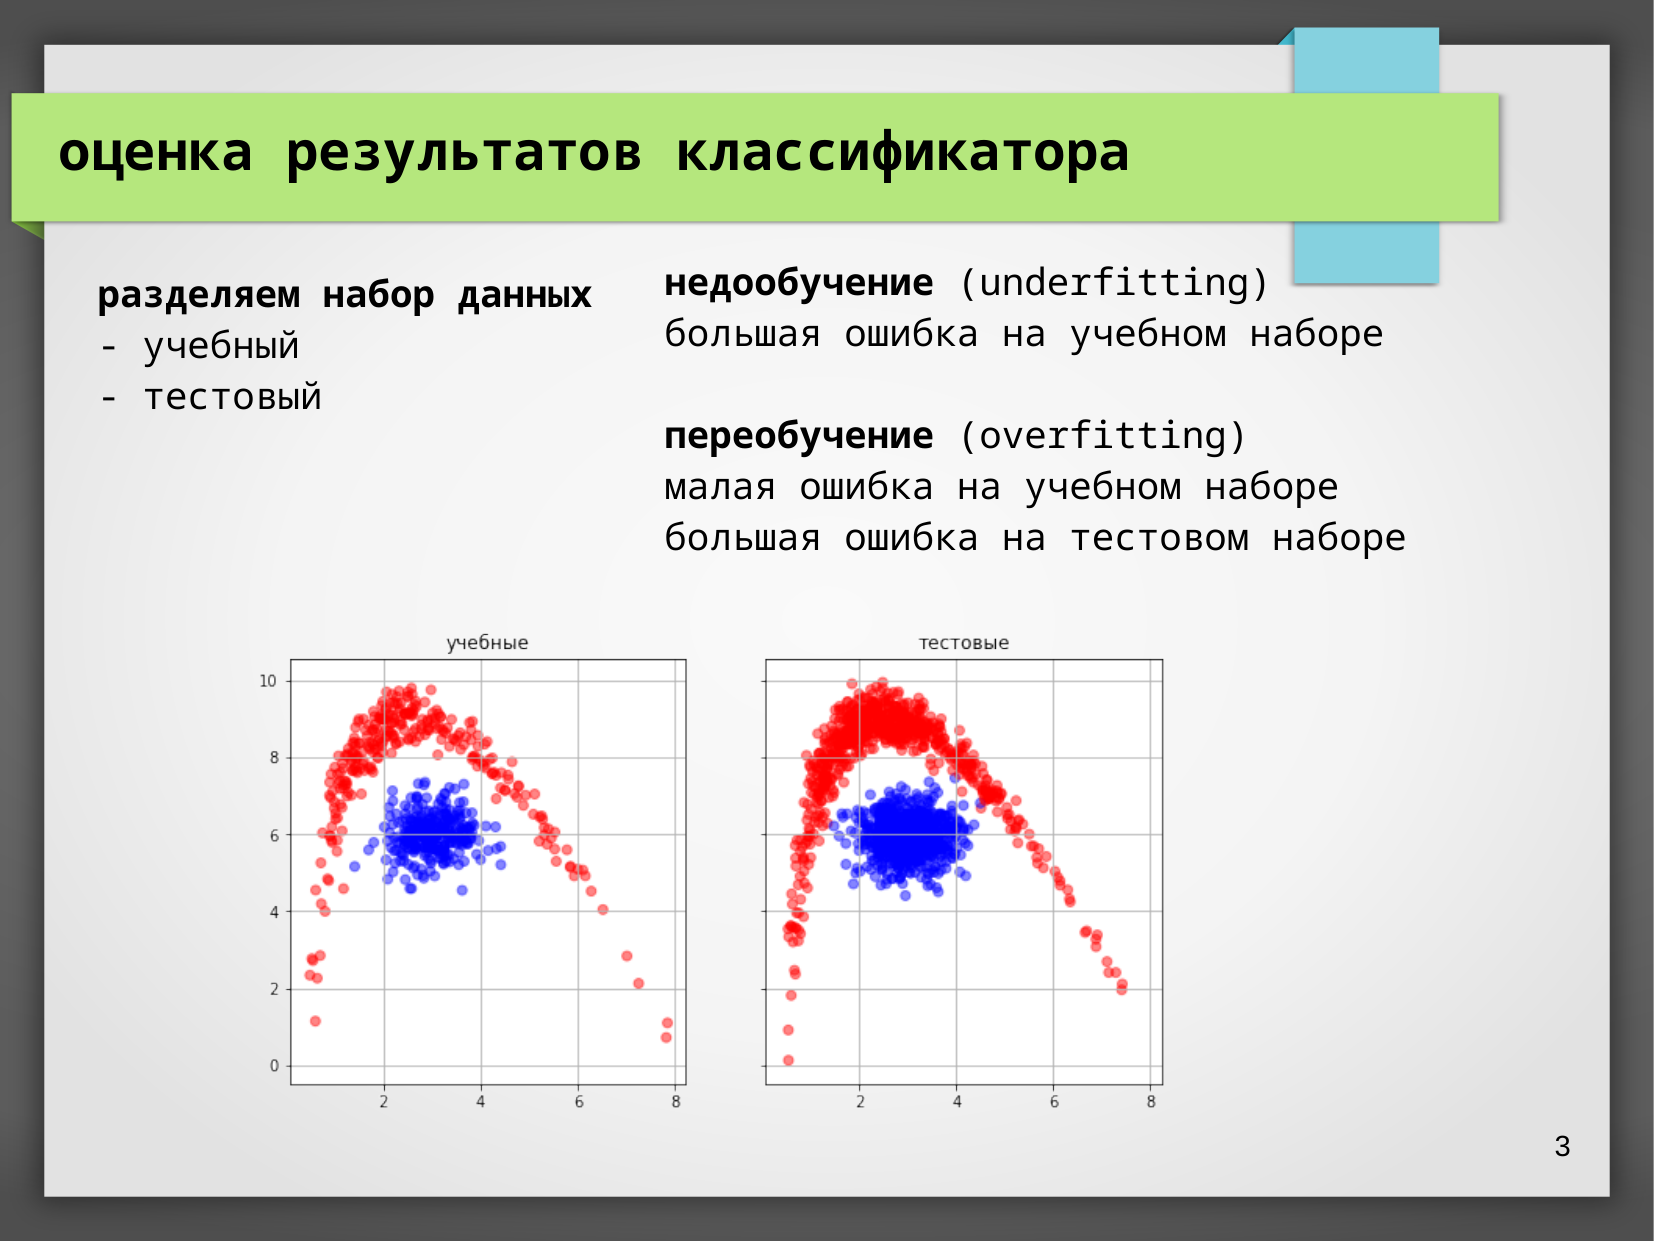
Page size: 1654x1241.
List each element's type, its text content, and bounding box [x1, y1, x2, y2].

text_box разделяем набор данных - учебный - тестовый [82, 259, 626, 449]
title оценка результатов классификатора [59, 109, 1217, 190]
text_box недообучение (underfitting) большая ошибка на учебном наборе переобучение (overfitting) малая ошибка на учебном наборе большая ошибка на тестовом наборе [649, 248, 1441, 562]
picture [0, 0, 1654, 1241]
